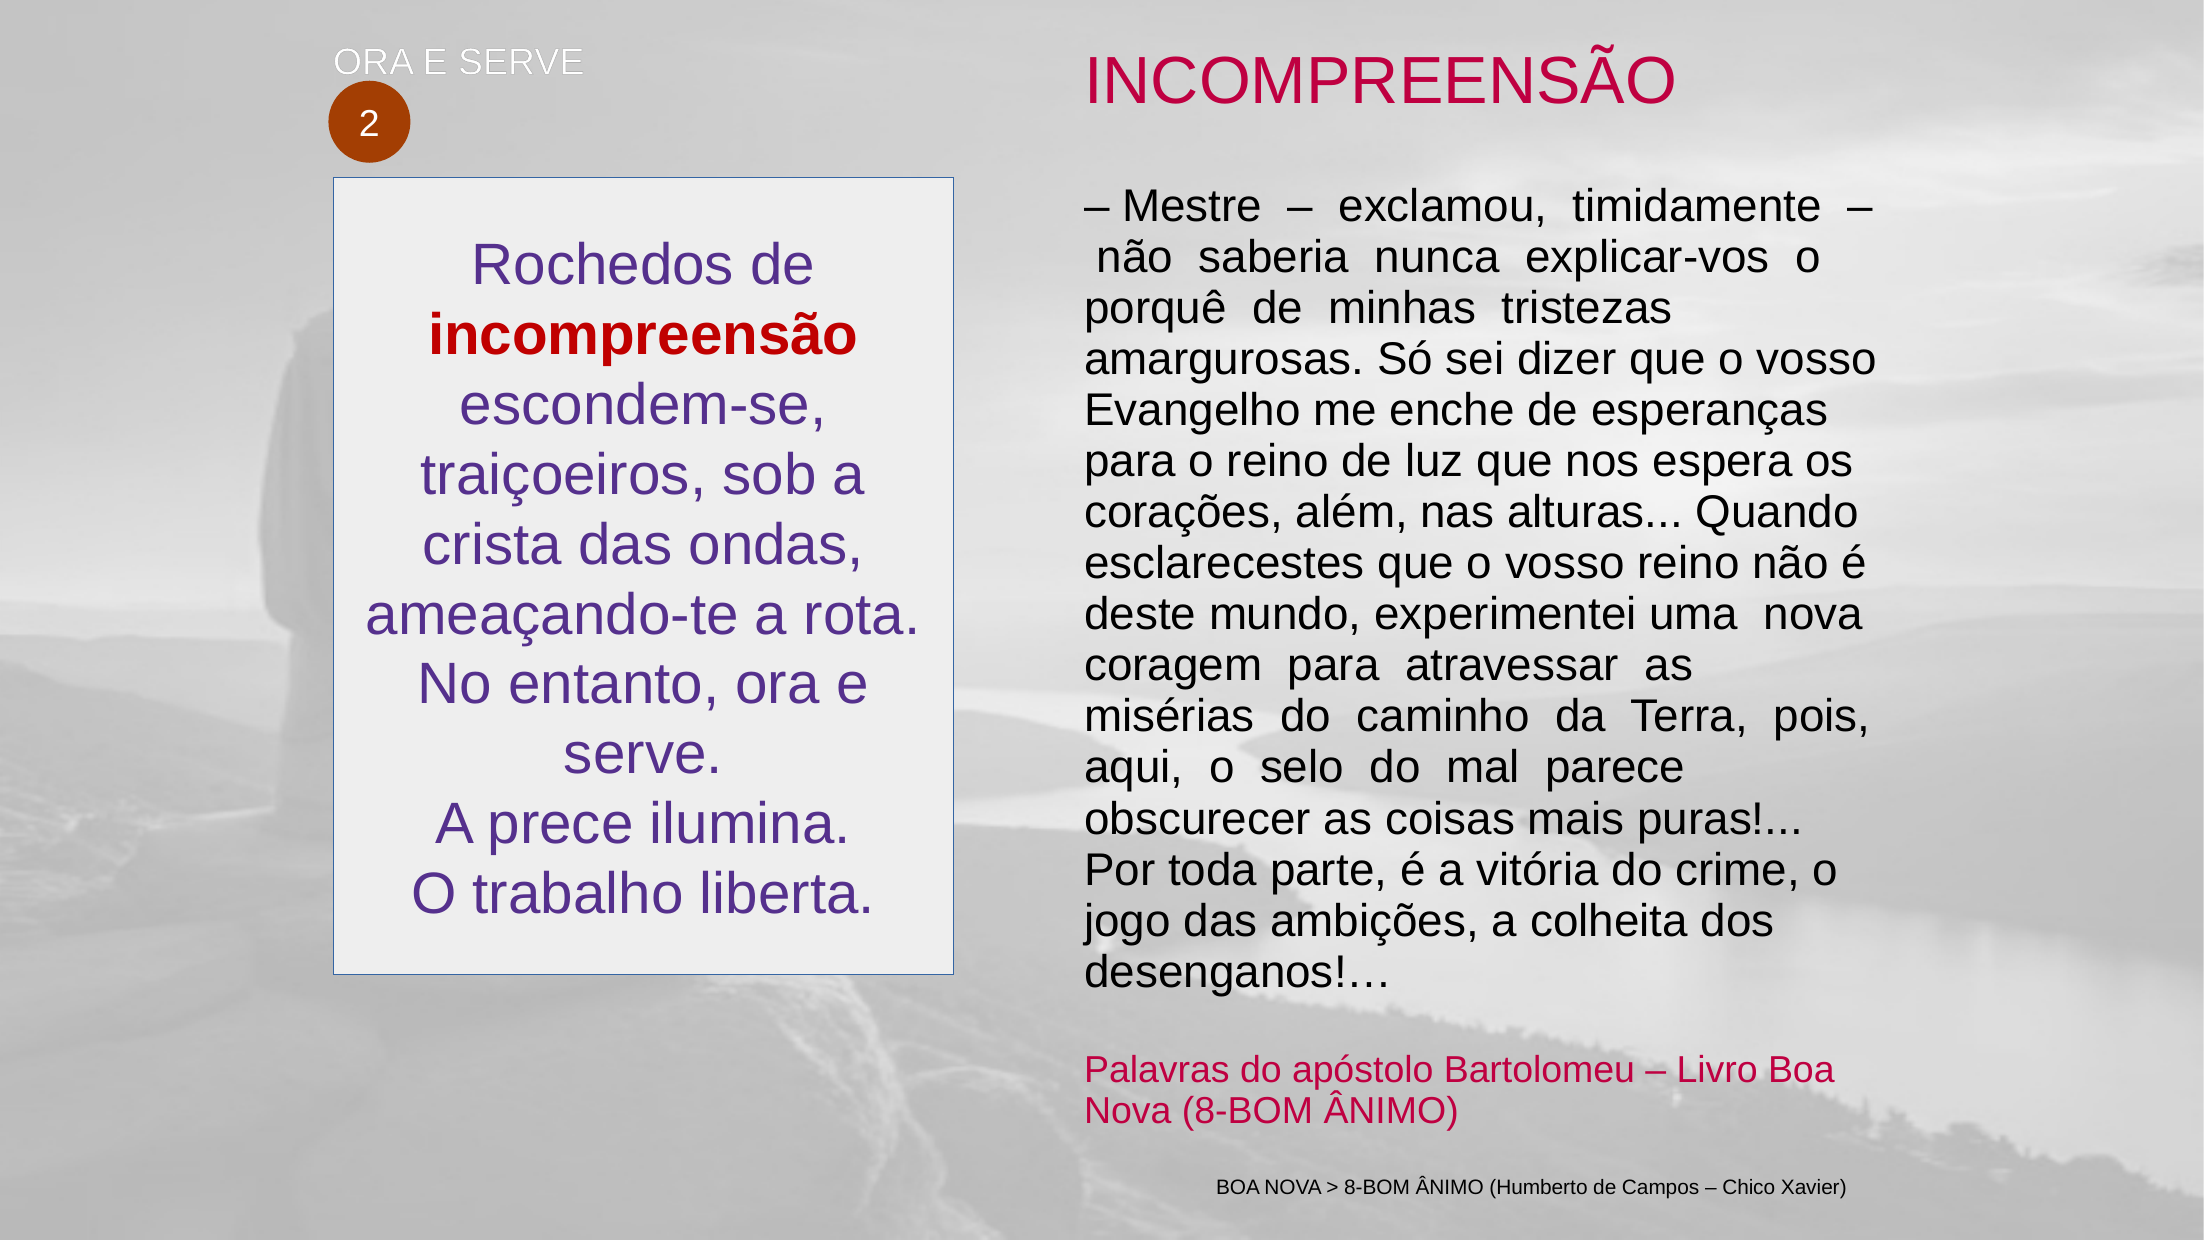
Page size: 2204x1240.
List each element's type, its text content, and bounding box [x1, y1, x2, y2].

text_box BOA NOVA > 8-BOM ÂNIMO (Humberto de Campos – Chico Xavier) [1201, 1166, 1870, 1205]
picture [0, 0, 2204, 1240]
text_box 2 [328, 80, 411, 163]
text_box – Mestre – exclamou, timidamente – não saberia nunca explicar-vos o porquê de minhas tristezas amargurosas. Só sei dizer que o vosso Evangelho me enche de esperanças para o reino de luz que nos espera os corações, além, nas alturas... Quando esclarecestes que o vosso reino não é deste mundo, experimentei uma nova coragem para atravessar as misérias do caminho da Terra, pois, aqui, o selo do mal parece obscurecer as coisas mais puras!... Por toda parte, é a vitória do crime, o jogo das ambições, a colheita dos desenganos!… Palavras do apóstolo Bartolomeu – Livro Boa Nova (8-BOM ÂNIMO) [1069, 172, 1899, 1094]
text_box ORA E SERVE [318, 29, 600, 87]
text_box Rochedos de incompreensão escondem-se, traiçoeiros, sob a crista das ondas, ameaçando-te a rota. No entanto, ora e serve. A prece ilumina. O trabalho liberta. [333, 177, 954, 975]
text_box INCOMPREENSÃO [1069, 29, 1693, 120]
